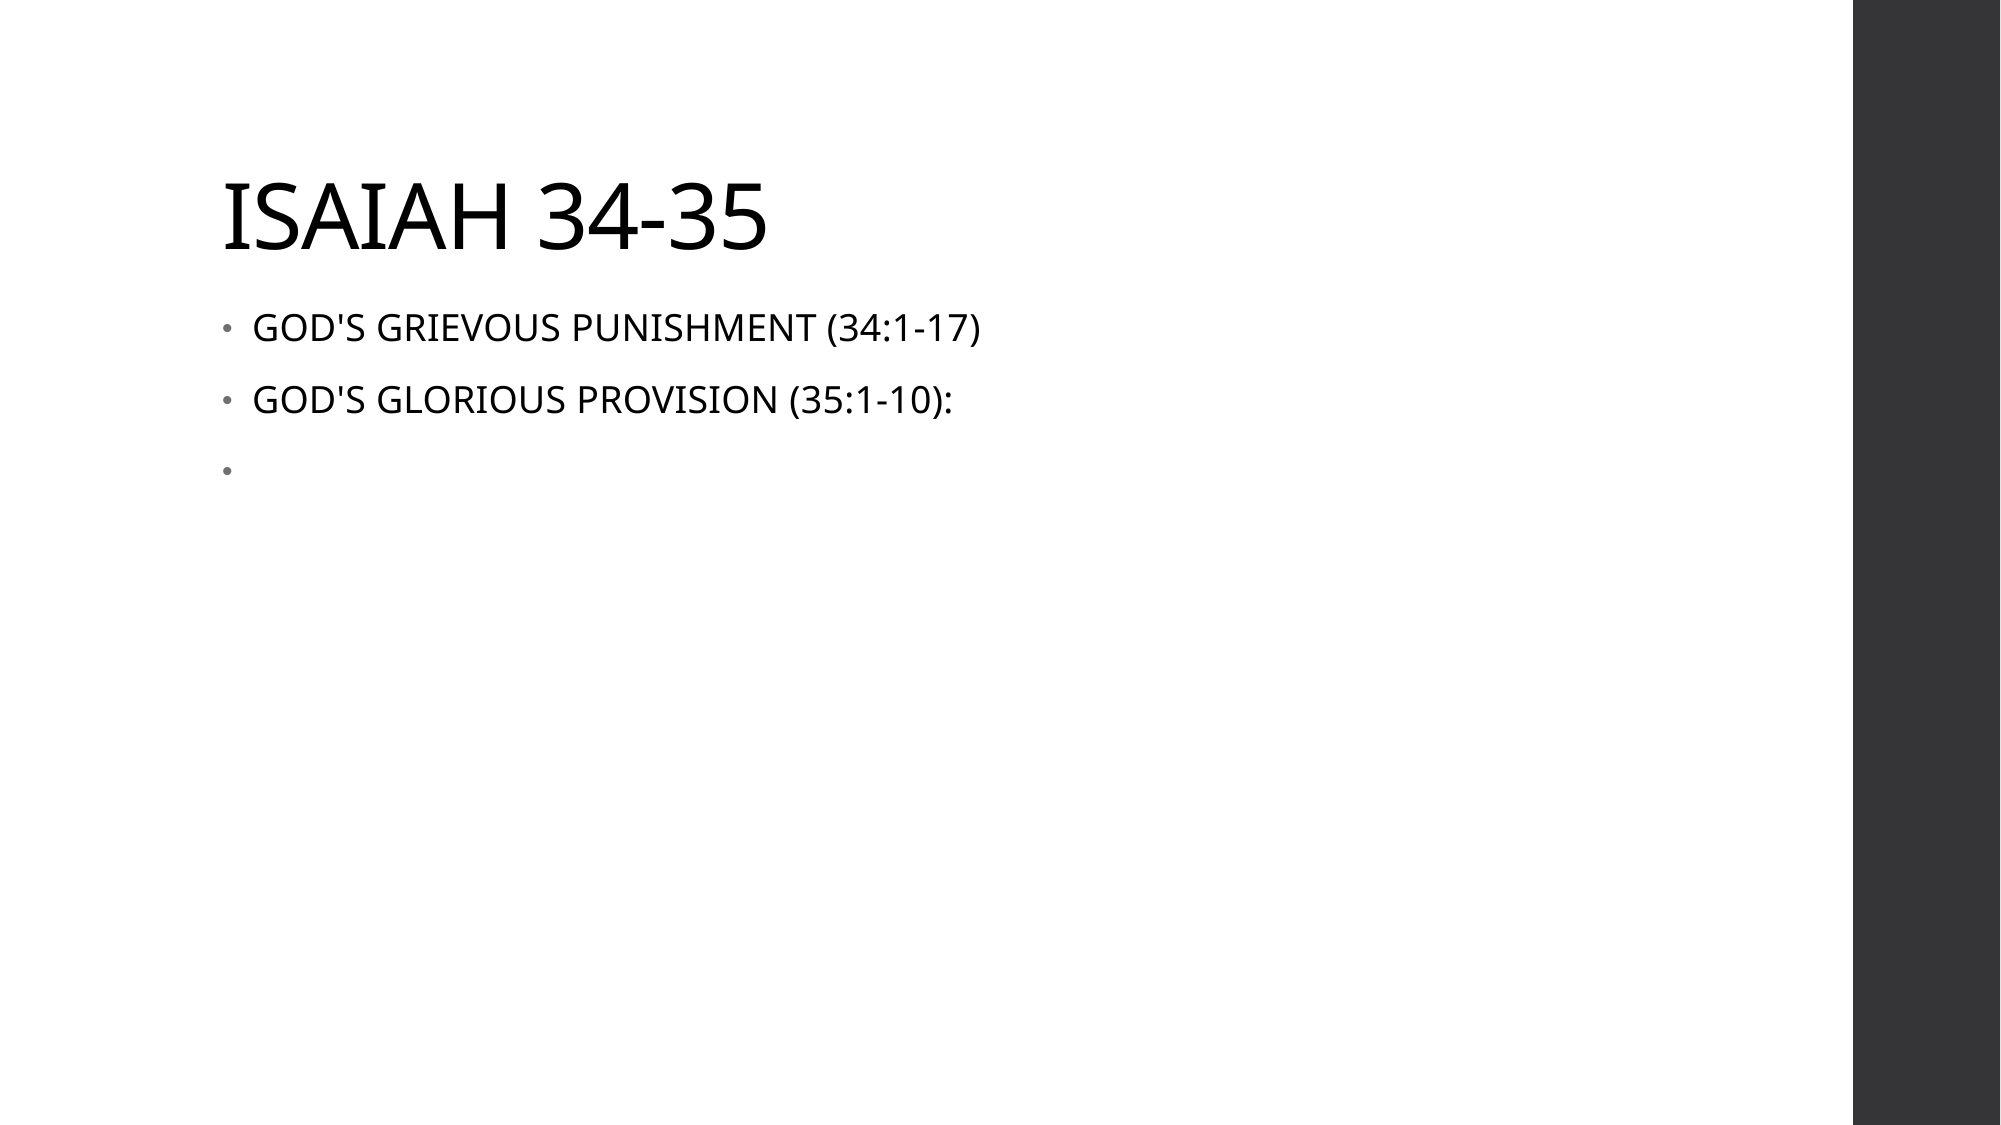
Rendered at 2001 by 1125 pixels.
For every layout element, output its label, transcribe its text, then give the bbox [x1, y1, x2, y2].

title ISAIAH 34-35 [206, 60, 1797, 278]
list GOD'S GRIEVOUS PUNISHMENT (34:1-17) GOD'S GLORIOUS PROVISION (35:1-10): [206, 299, 1617, 1014]
